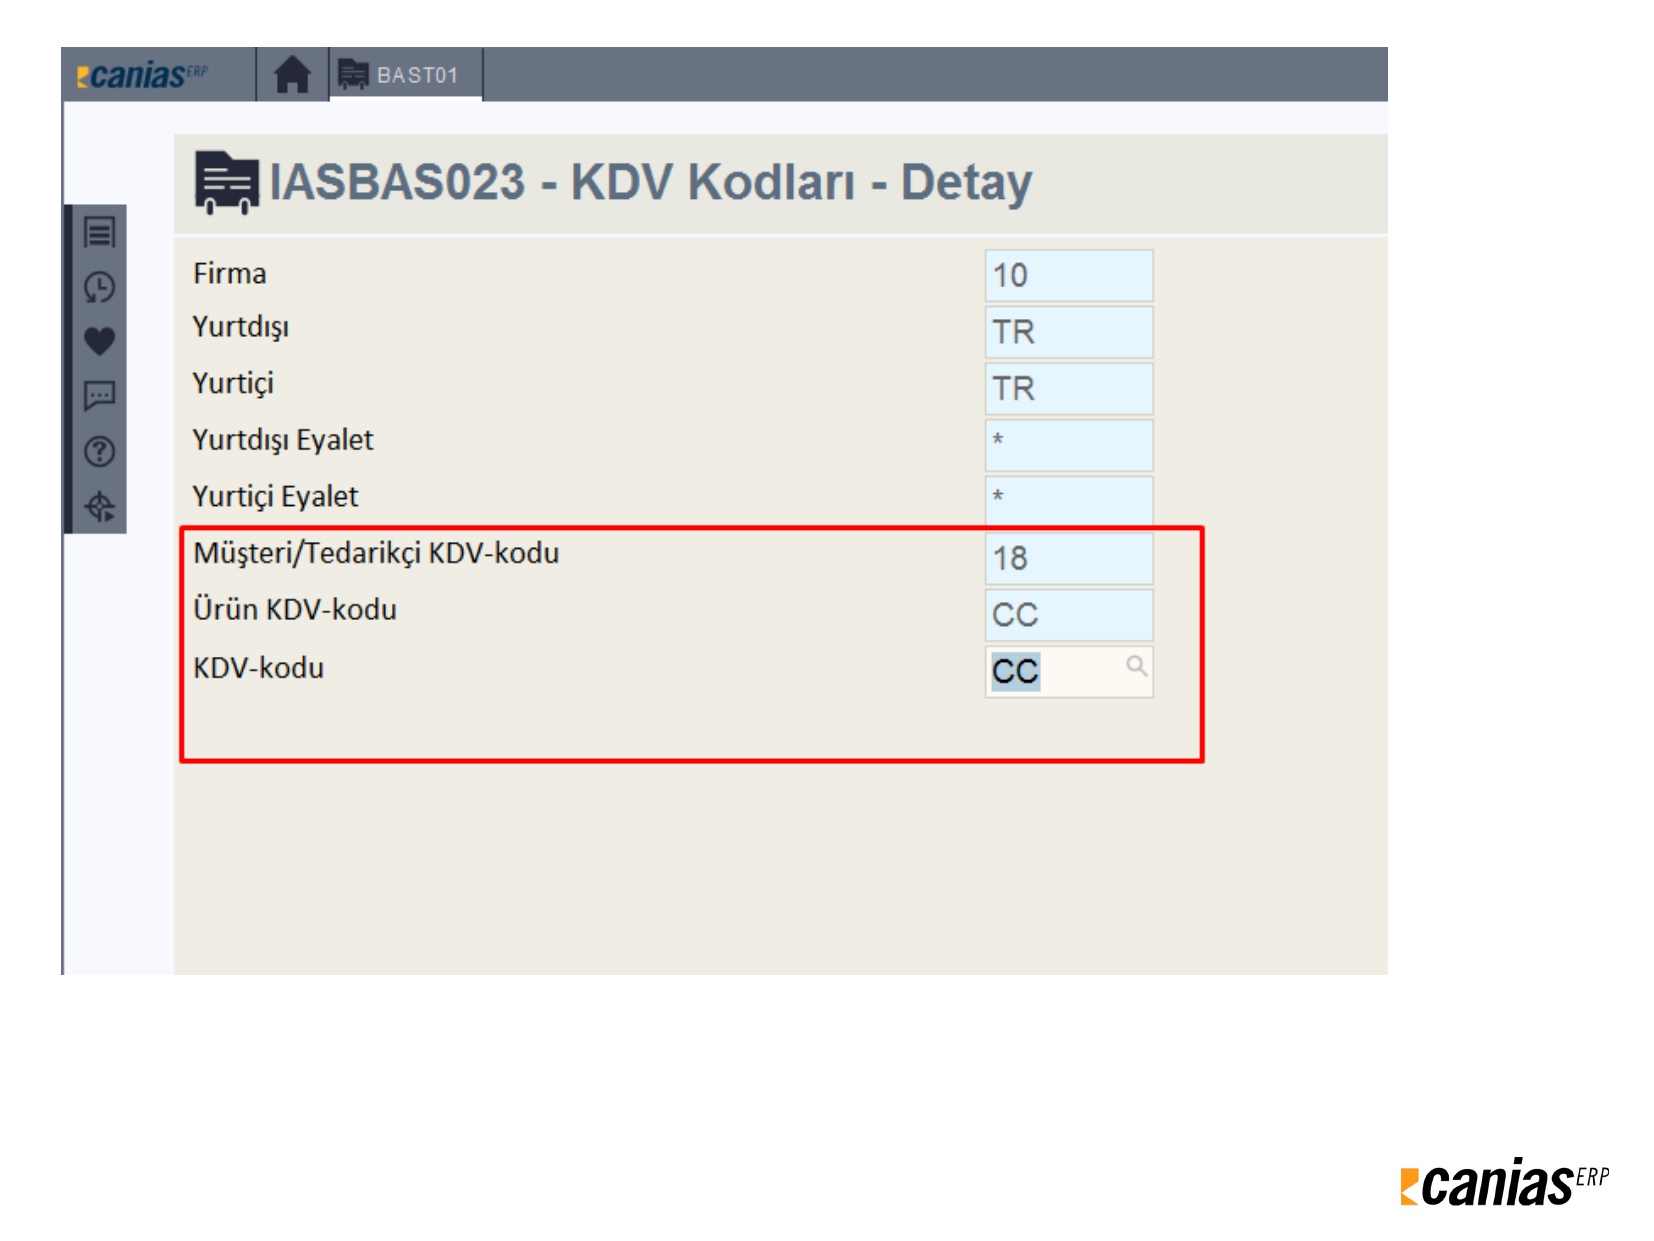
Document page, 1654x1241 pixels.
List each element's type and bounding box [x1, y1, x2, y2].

picture [1375, 1139, 1635, 1223]
picture [61, 47, 1388, 975]
